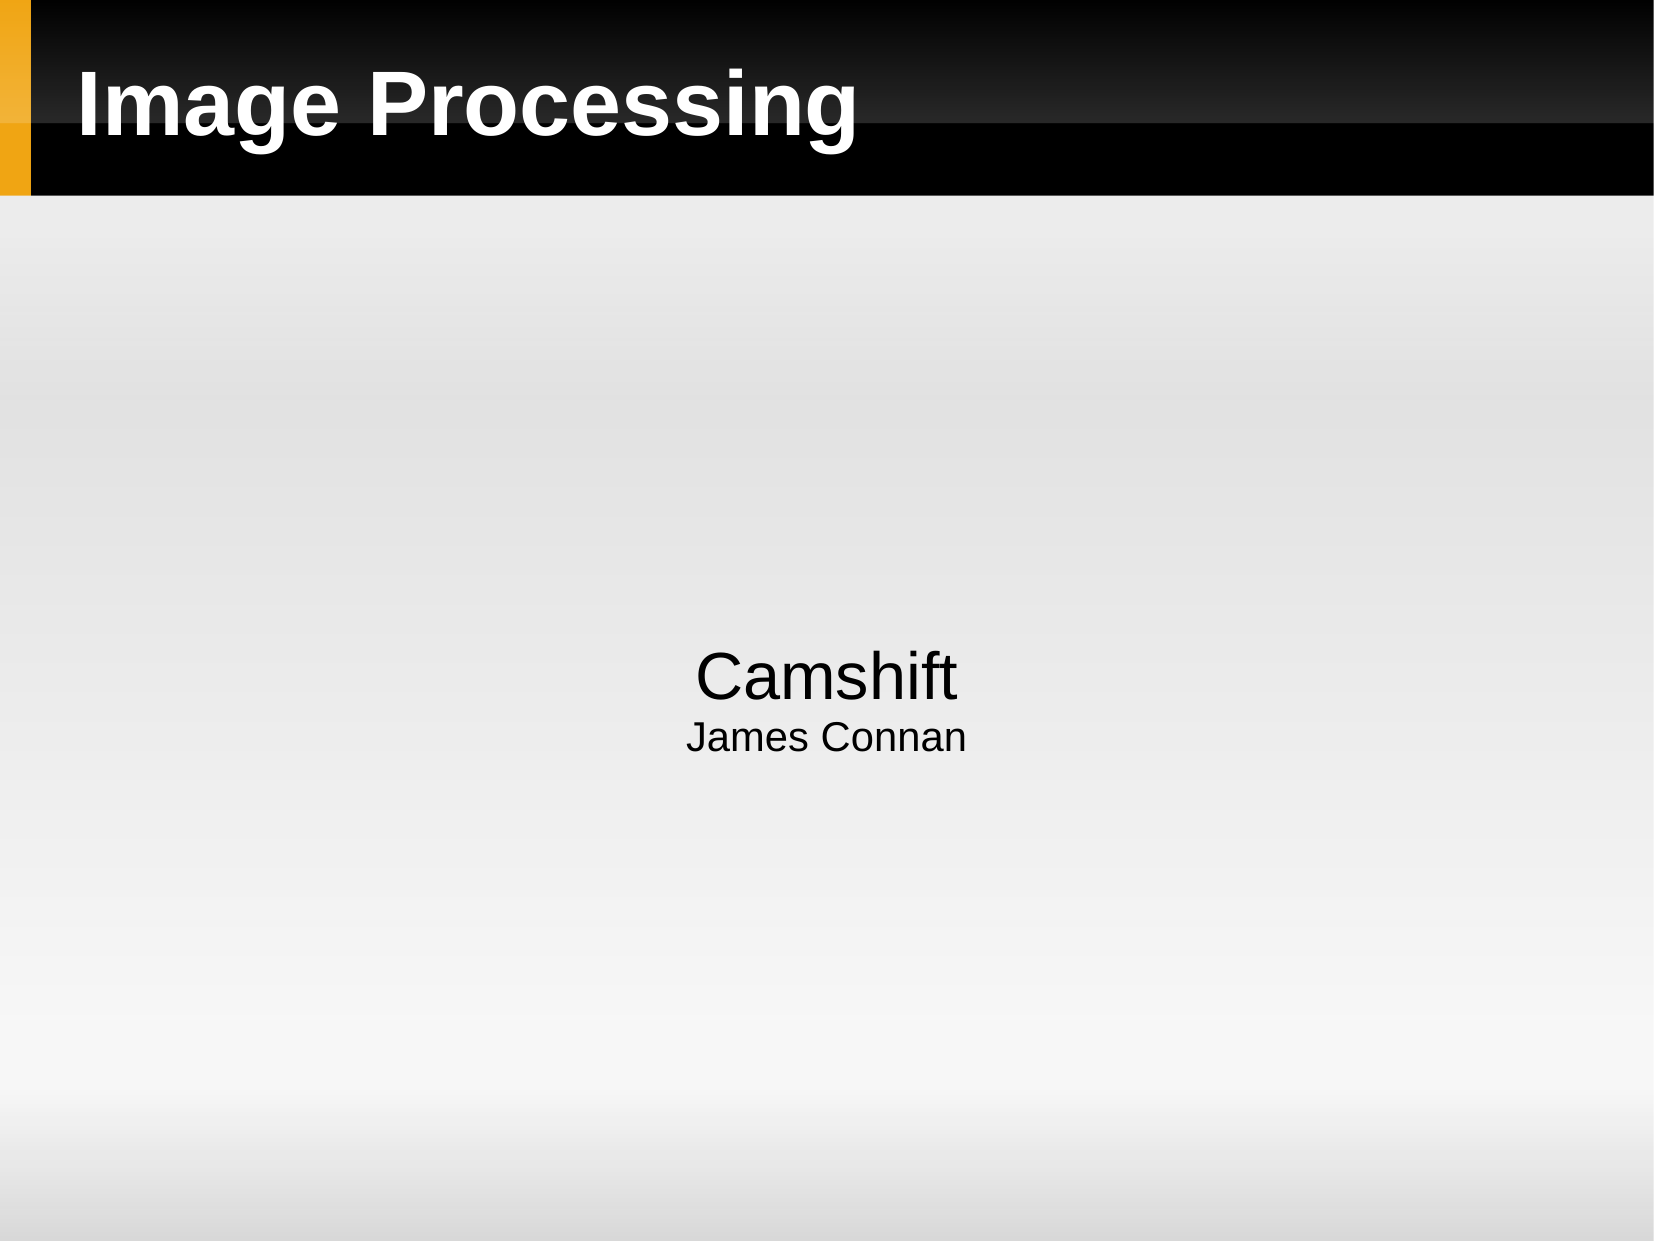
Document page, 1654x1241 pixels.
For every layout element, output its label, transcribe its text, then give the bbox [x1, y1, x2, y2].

subtitle Camshift James Connan [82, 290, 1571, 1109]
picture [0, 0, 1654, 1241]
title Image Processing [76, 0, 1565, 208]
